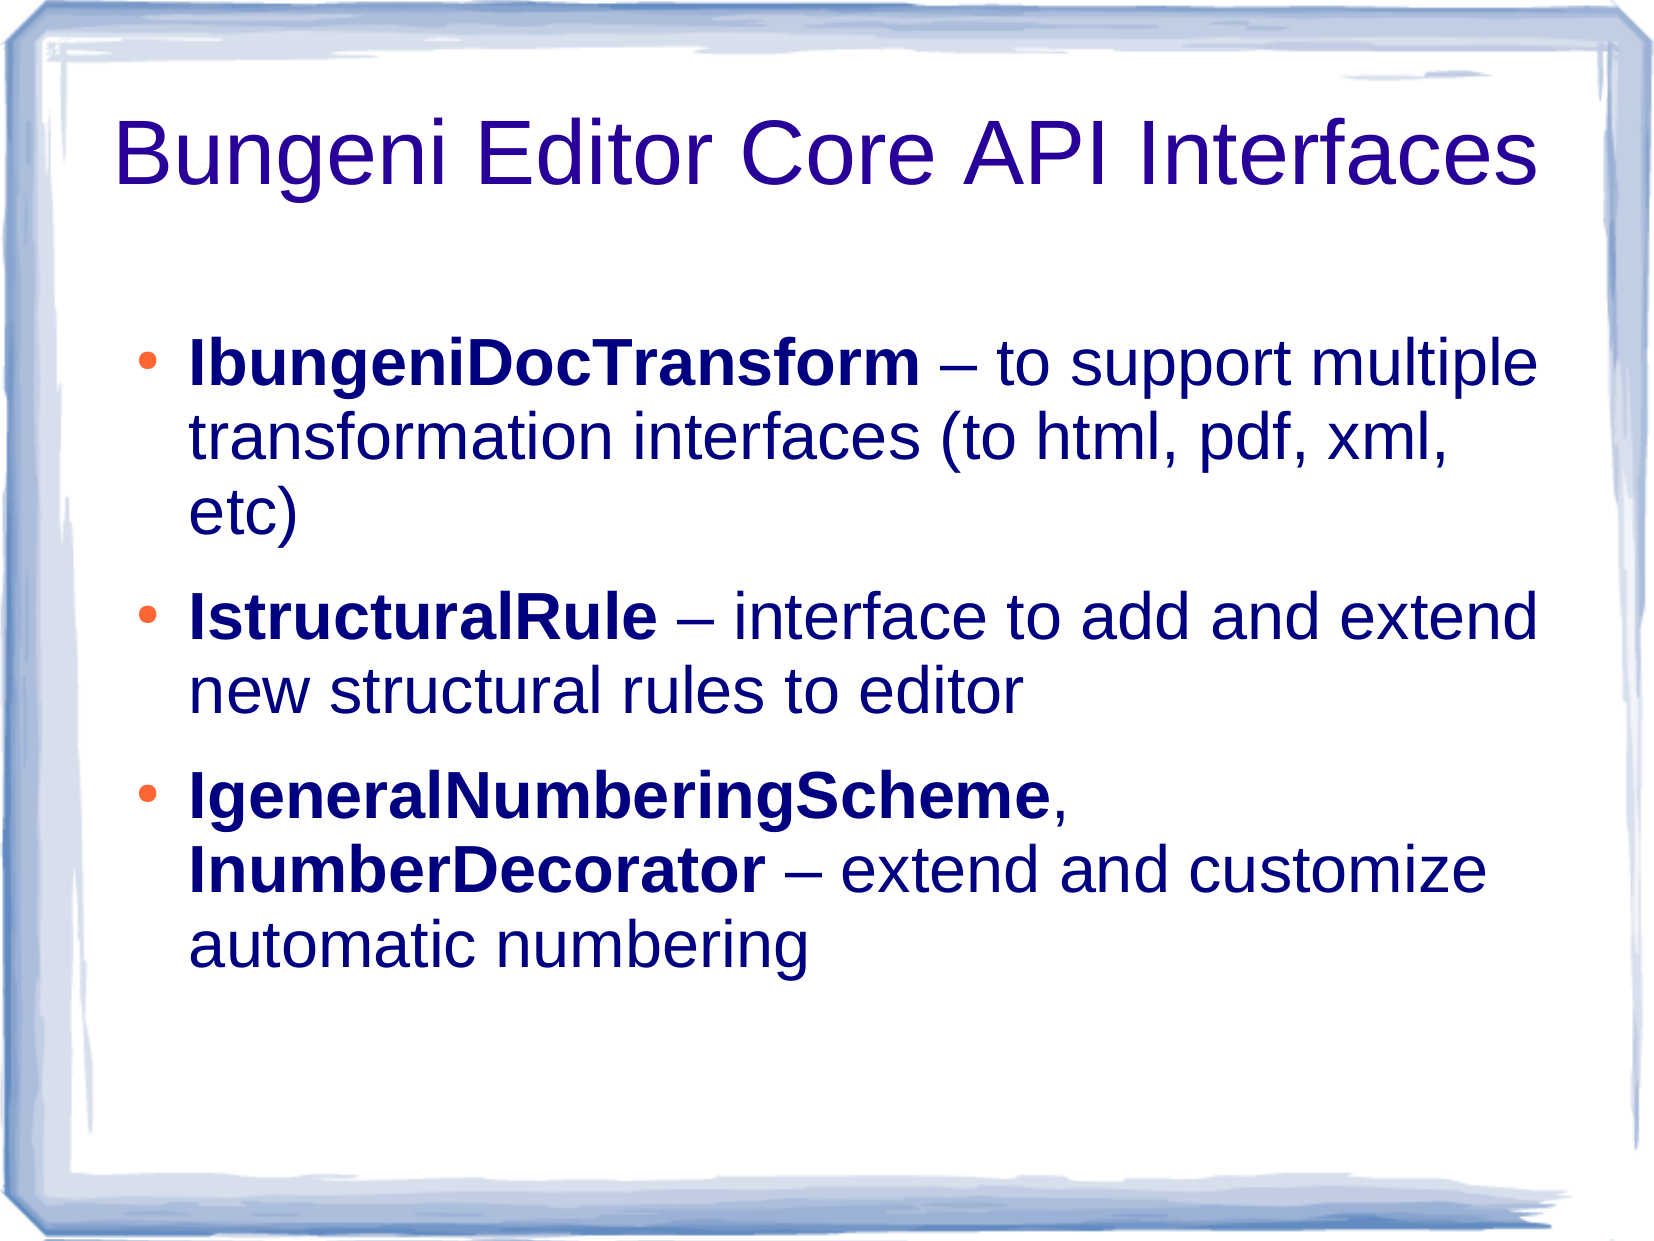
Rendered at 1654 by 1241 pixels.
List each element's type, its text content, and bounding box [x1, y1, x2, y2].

list IbungeniDocTransform – to support multiple transformation interfaces (to html, pdf, xml, etc) IstructuralRule – interface to add and extend new structural rules to editor IgeneralNumberingScheme, InumberDecorator – extend and customize automatic numbering [118, 324, 1571, 1004]
picture [0, 0, 1654, 1241]
title Bungeni Editor Core API Interfaces [82, 49, 1571, 257]
